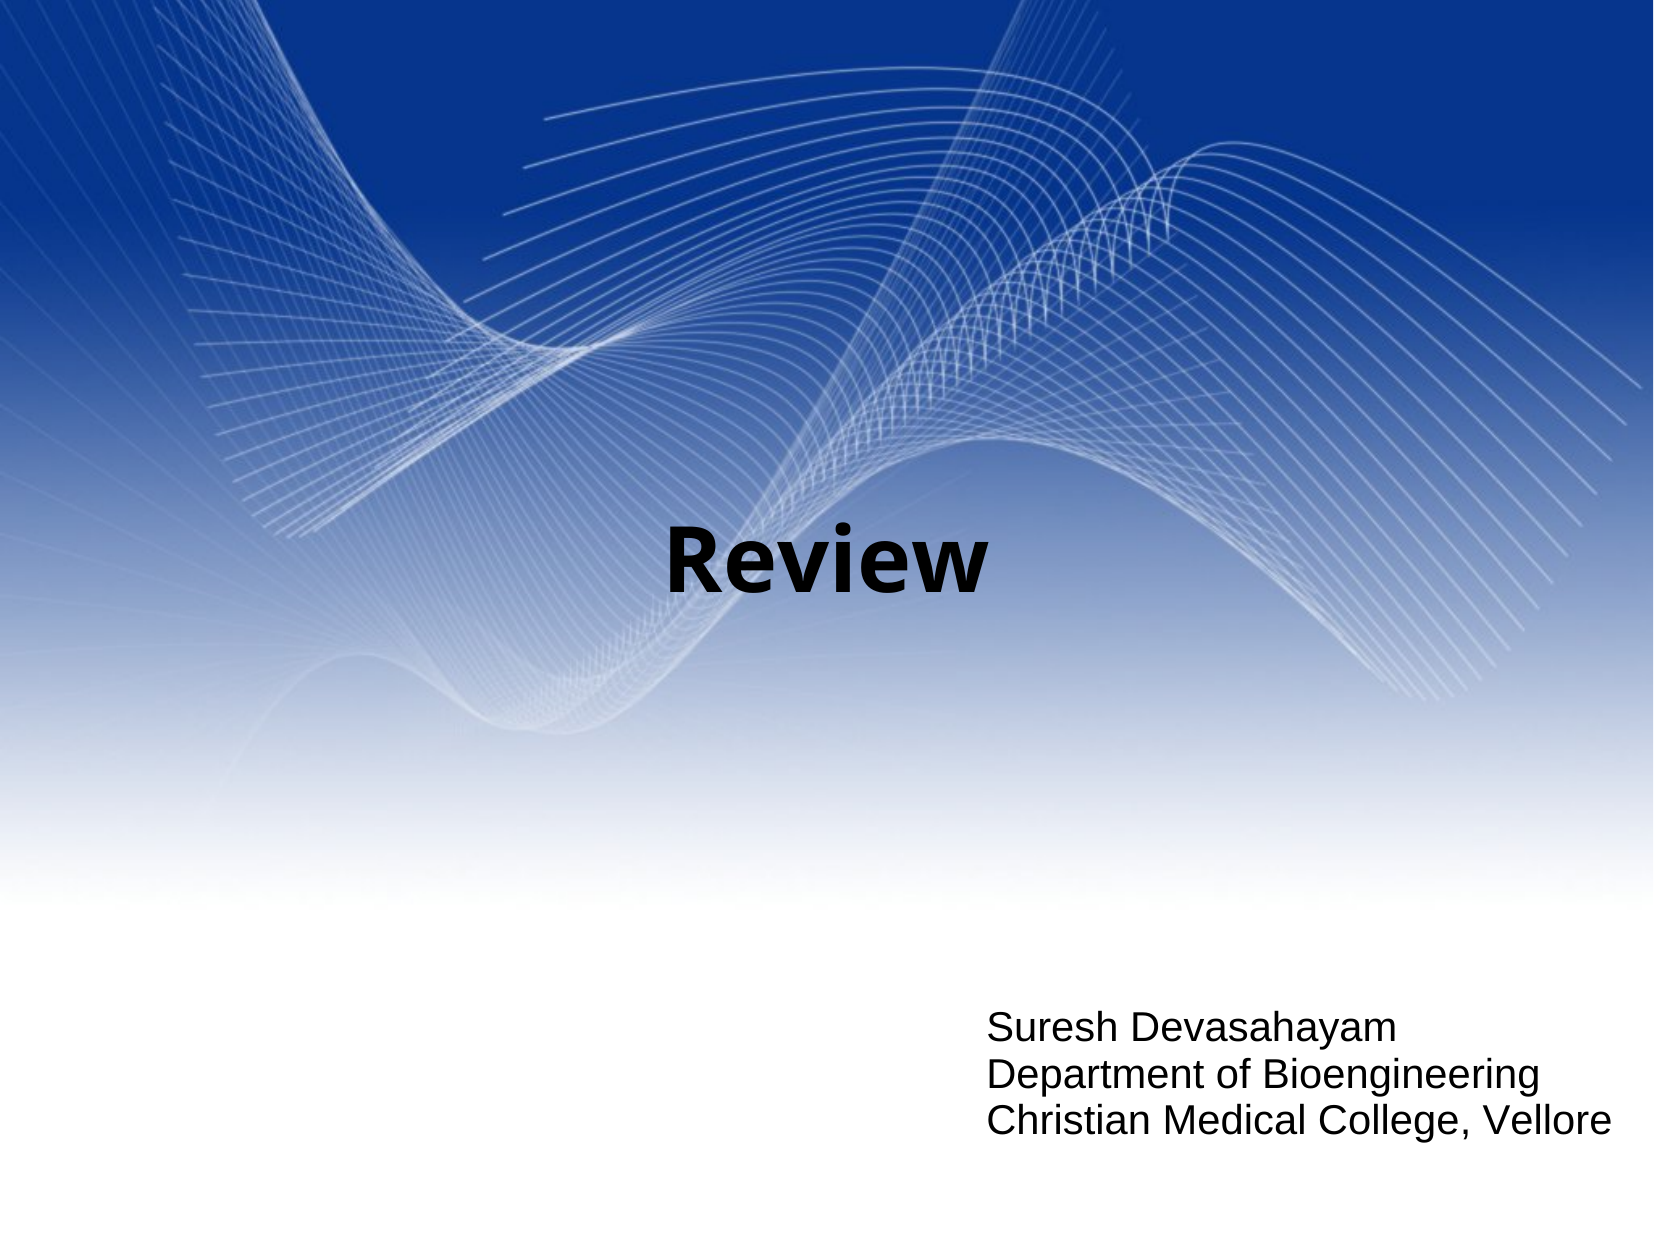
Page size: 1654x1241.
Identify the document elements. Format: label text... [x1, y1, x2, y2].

title Review [0, 386, 1653, 853]
list Suresh Devasahayam Department of Bioengineering Christian Medical College, Vellore [915, 1003, 1625, 1192]
picture [0, 0, 1654, 1241]
